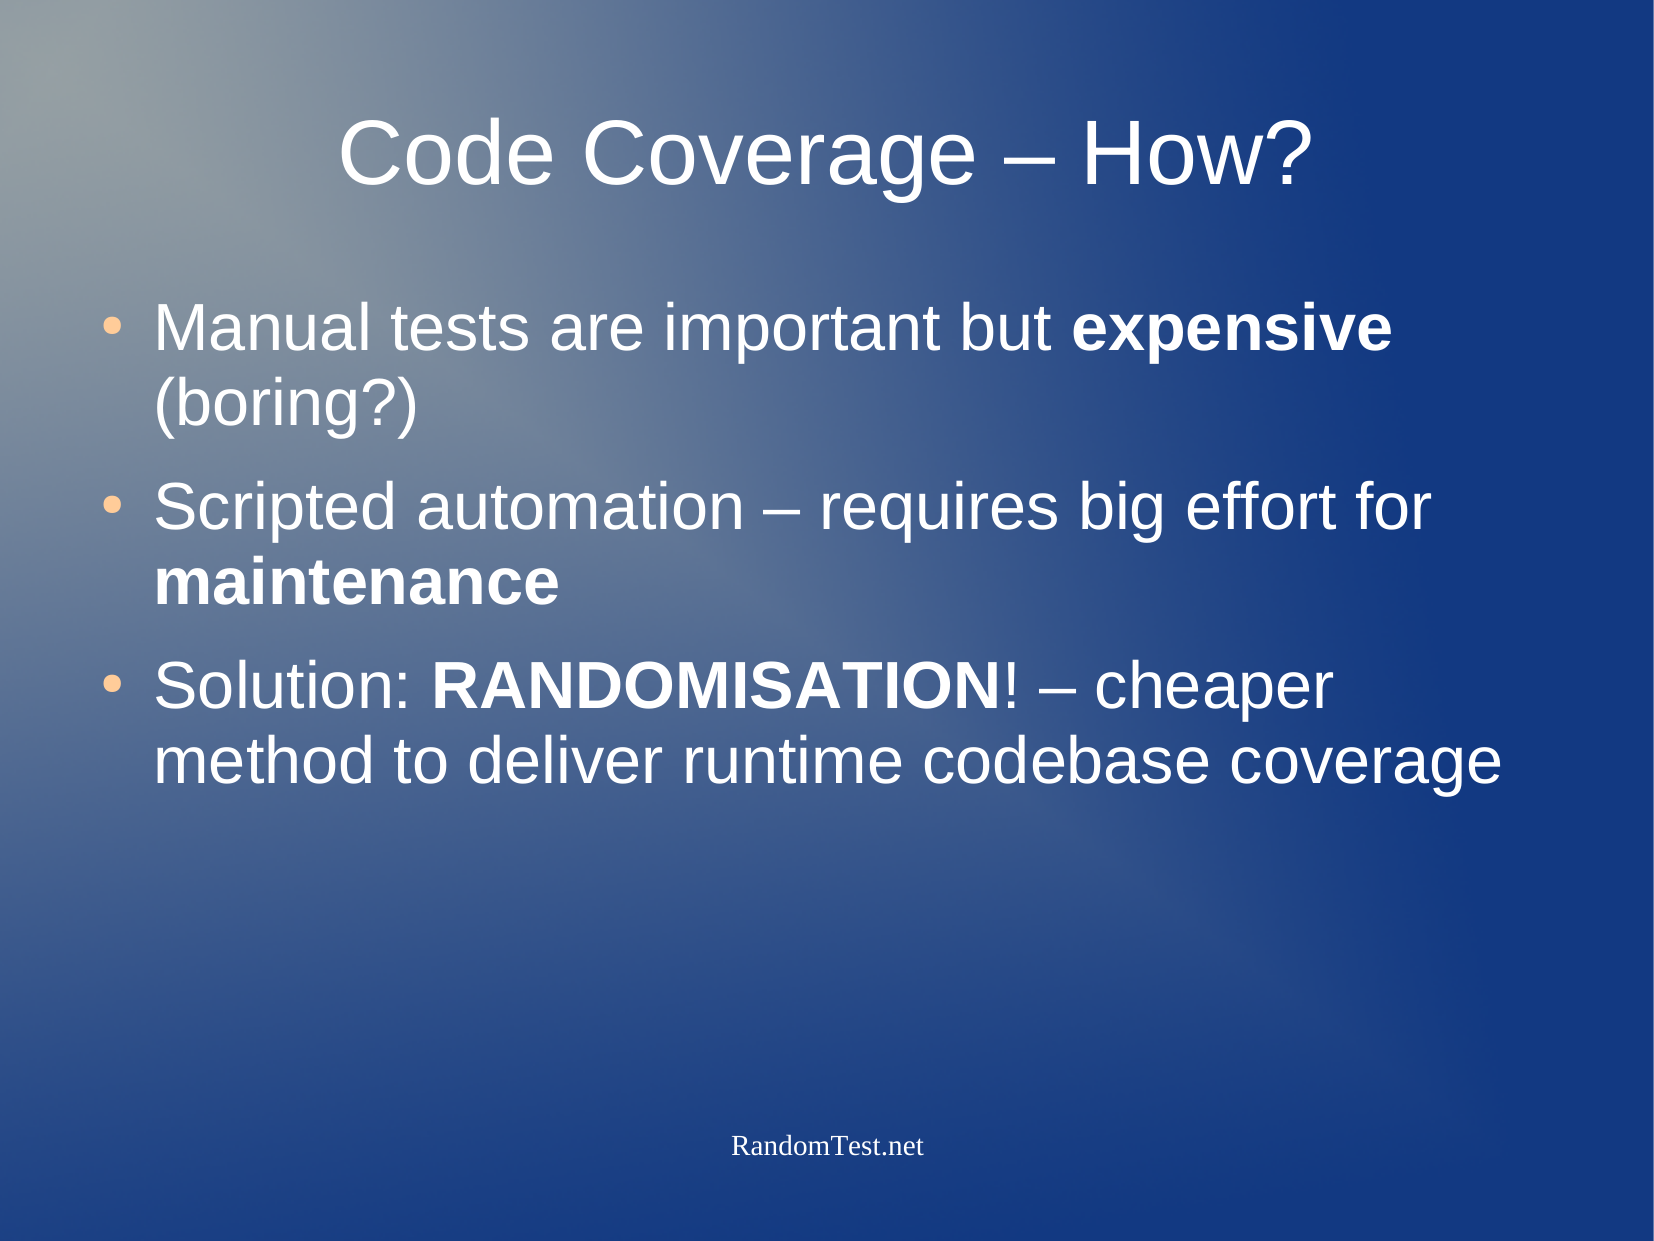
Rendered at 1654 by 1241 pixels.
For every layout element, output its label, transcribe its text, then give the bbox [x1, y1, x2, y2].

title Code Coverage – How? [82, 49, 1571, 257]
picture [0, 0, 1654, 1241]
list Manual tests are important but expensive (boring?) Scripted automation – requires big effort for maintenance Solution: RANDOMISATION! – cheaper method to deliver runtime codebase coverage [82, 290, 1571, 1010]
